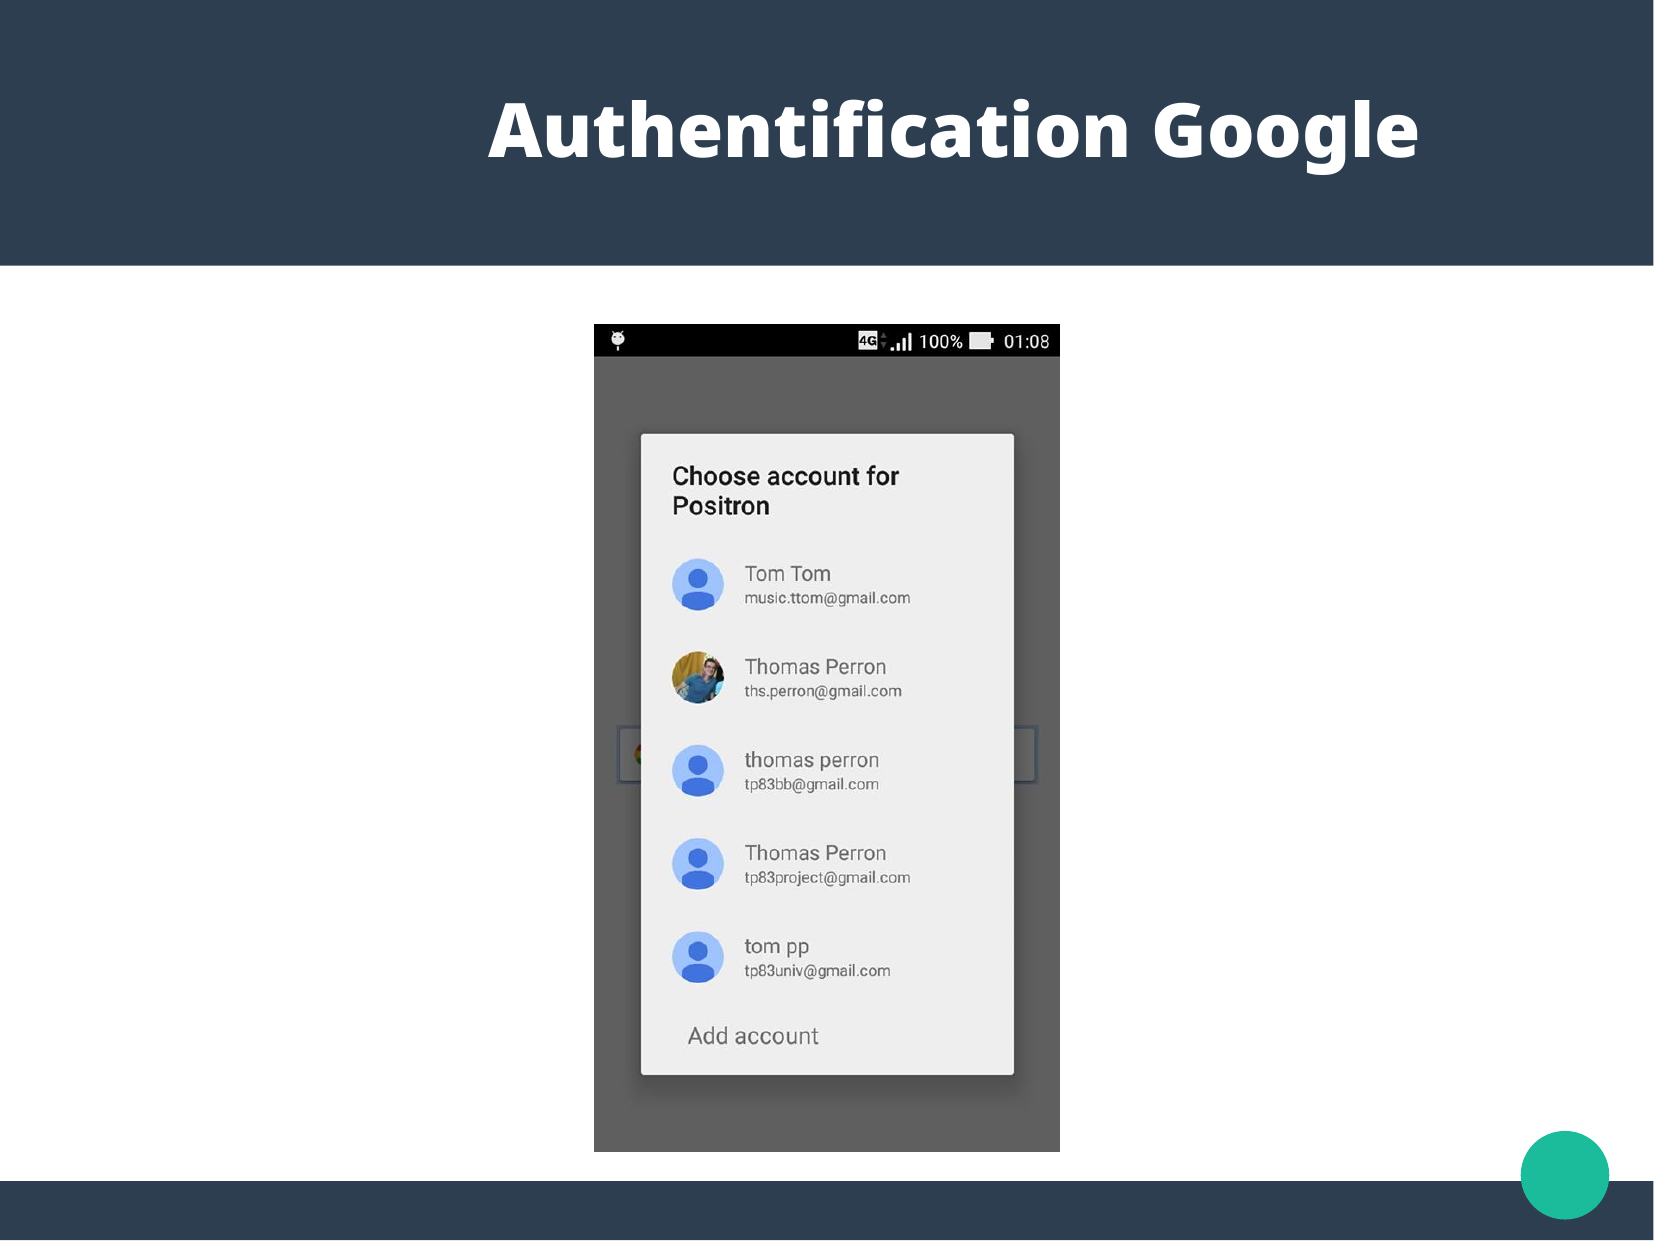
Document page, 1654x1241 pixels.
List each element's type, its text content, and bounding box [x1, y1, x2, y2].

picture [594, 324, 1060, 1152]
title Authentification Google [59, 49, 1595, 207]
